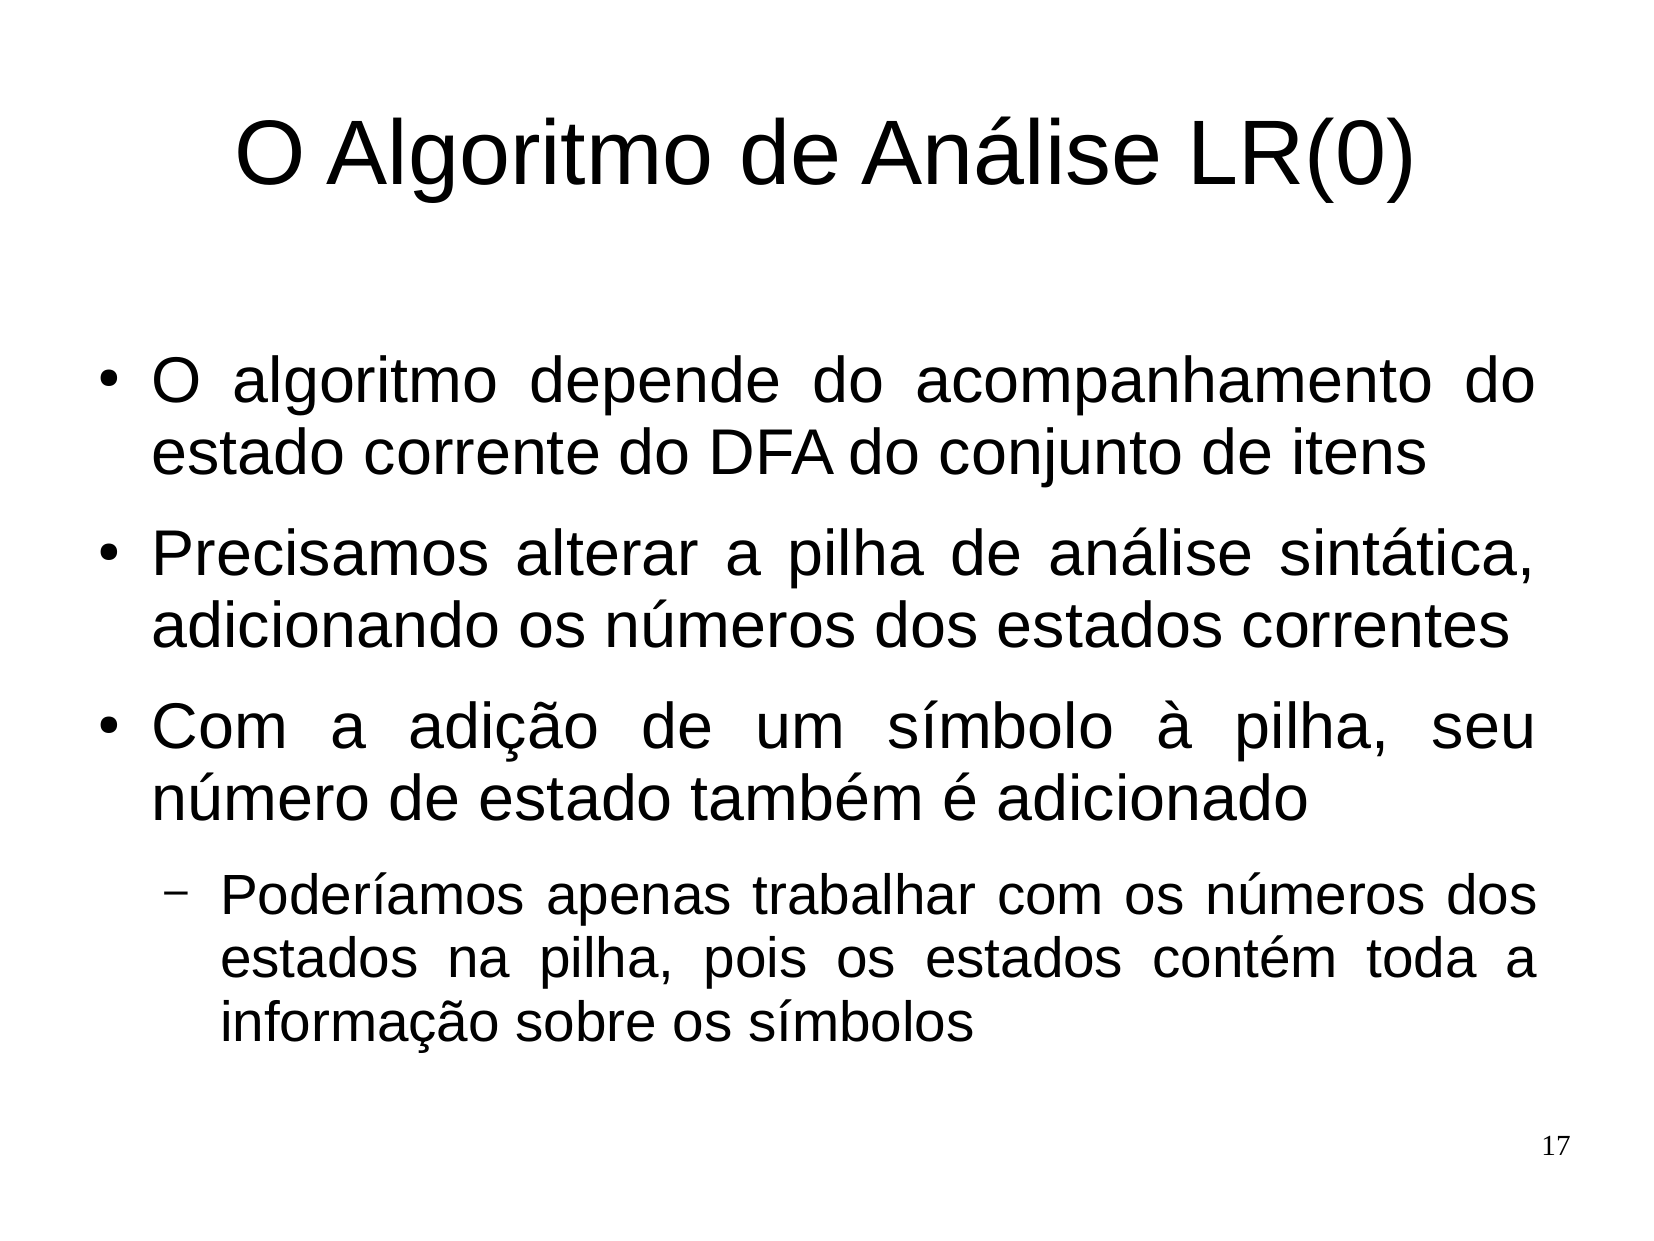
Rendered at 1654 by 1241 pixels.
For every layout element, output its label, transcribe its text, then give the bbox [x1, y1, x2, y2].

title O Algoritmo de Análise LR(0) [82, 49, 1571, 257]
list O algoritmo depende do acompanhamento do estado corrente do DFA do conjunto de itens Precisamos alterar a pilha de análise sintática, adicionando os números dos estados correntes Com a adição de um símbolo à pilha, seu número de estado também é adicionado Poderíamos apenas trabalhar com os números dos estados na pilha, pois os estados contém toda a informação sobre os símbolos [82, 343, 1538, 1063]
